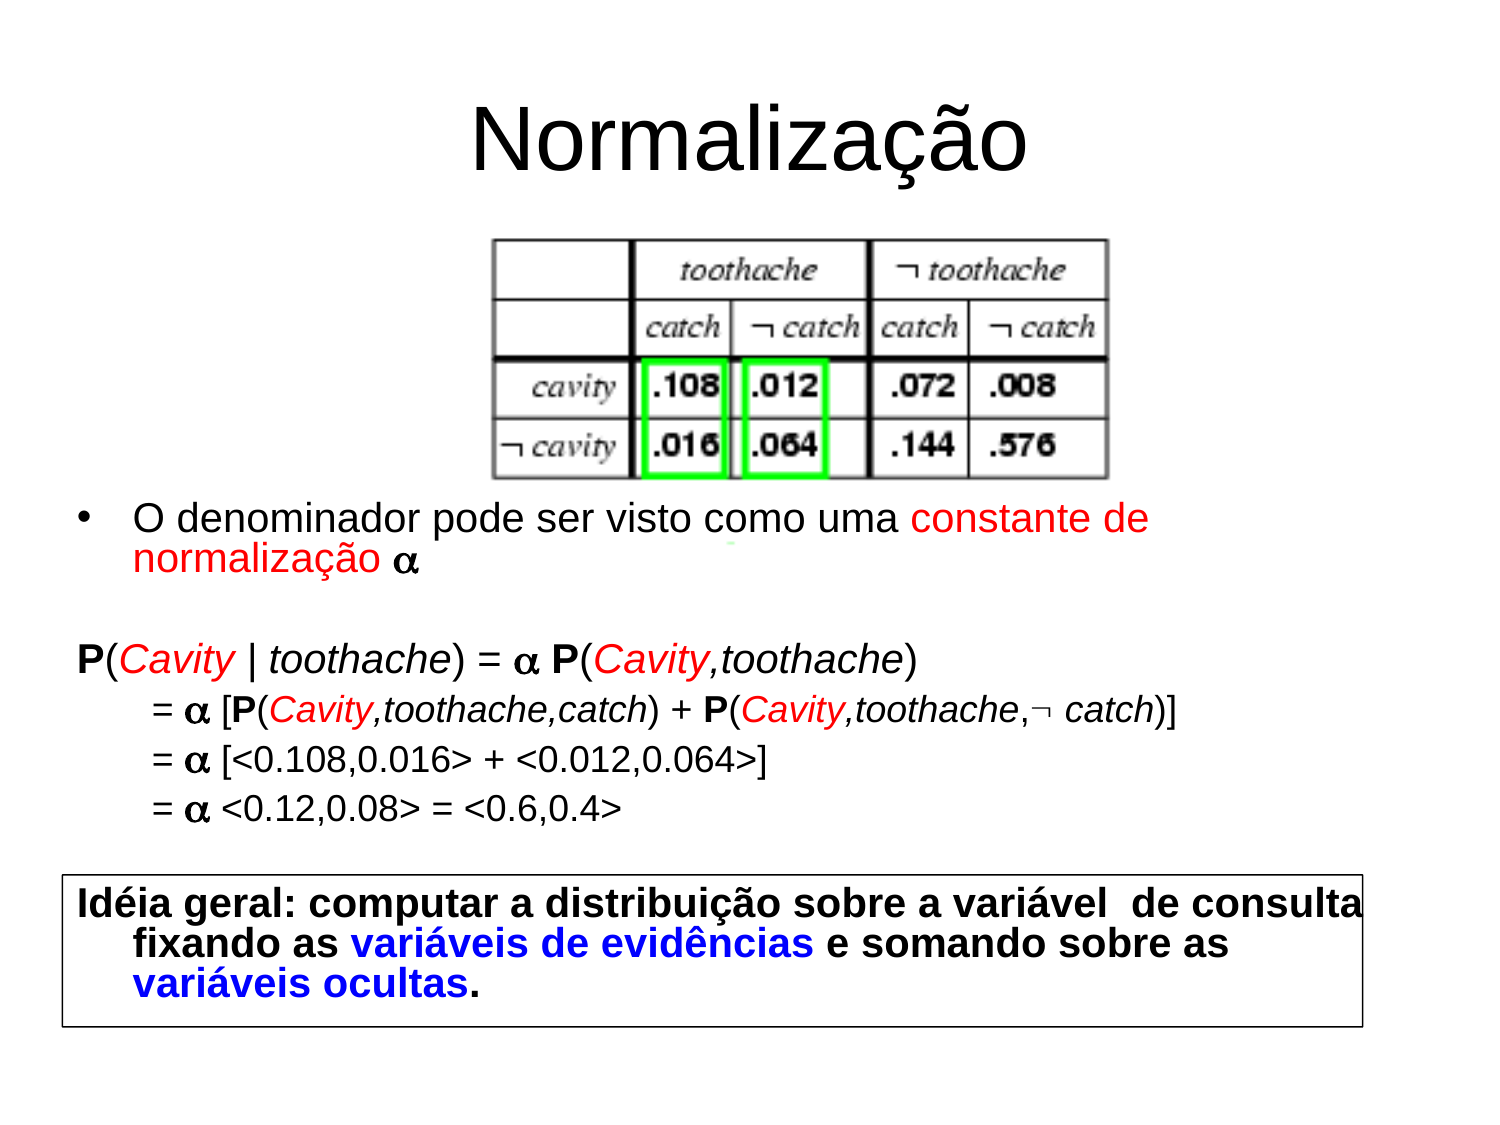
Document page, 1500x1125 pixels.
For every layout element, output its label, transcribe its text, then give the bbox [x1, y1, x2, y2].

list O denominador pode ser visto como uma constante de normalização  P(Cavity | toothache) =  P(Cavity,toothache) =  [P(Cavity,toothache,catch) + P(Cavity,toothache, catch)] =  [<0.108,0.016> + <0.012,0.064>] =  <0.12,0.08> = <0.6,0.4> Idéia geral: computar a distribuição sobre a variável de consulta fixando as variáveis de evidências e somando sobre as variáveis ocultas. [62, 492, 1413, 1108]
title Normalização [75, 45, 1426, 233]
list O denominador pode ser visto como uma constante de normalização  P(Cavity | toothache) =  P(Cavity,toothache) =  [P(Cavity,toothache,catch) + P(Cavity,toothache, catch)] =  [<0.108,0.016> + <0.012,0.064>] =  <0.12,0.08> = <0.6,0.4> Idéia geral: computar a distribuição sobre a variável de consulta fixando as variáveis de evidências e somando sobre as variáveis ocultas. [64, 876, 1361, 1026]
picture [487, 237, 1113, 492]
